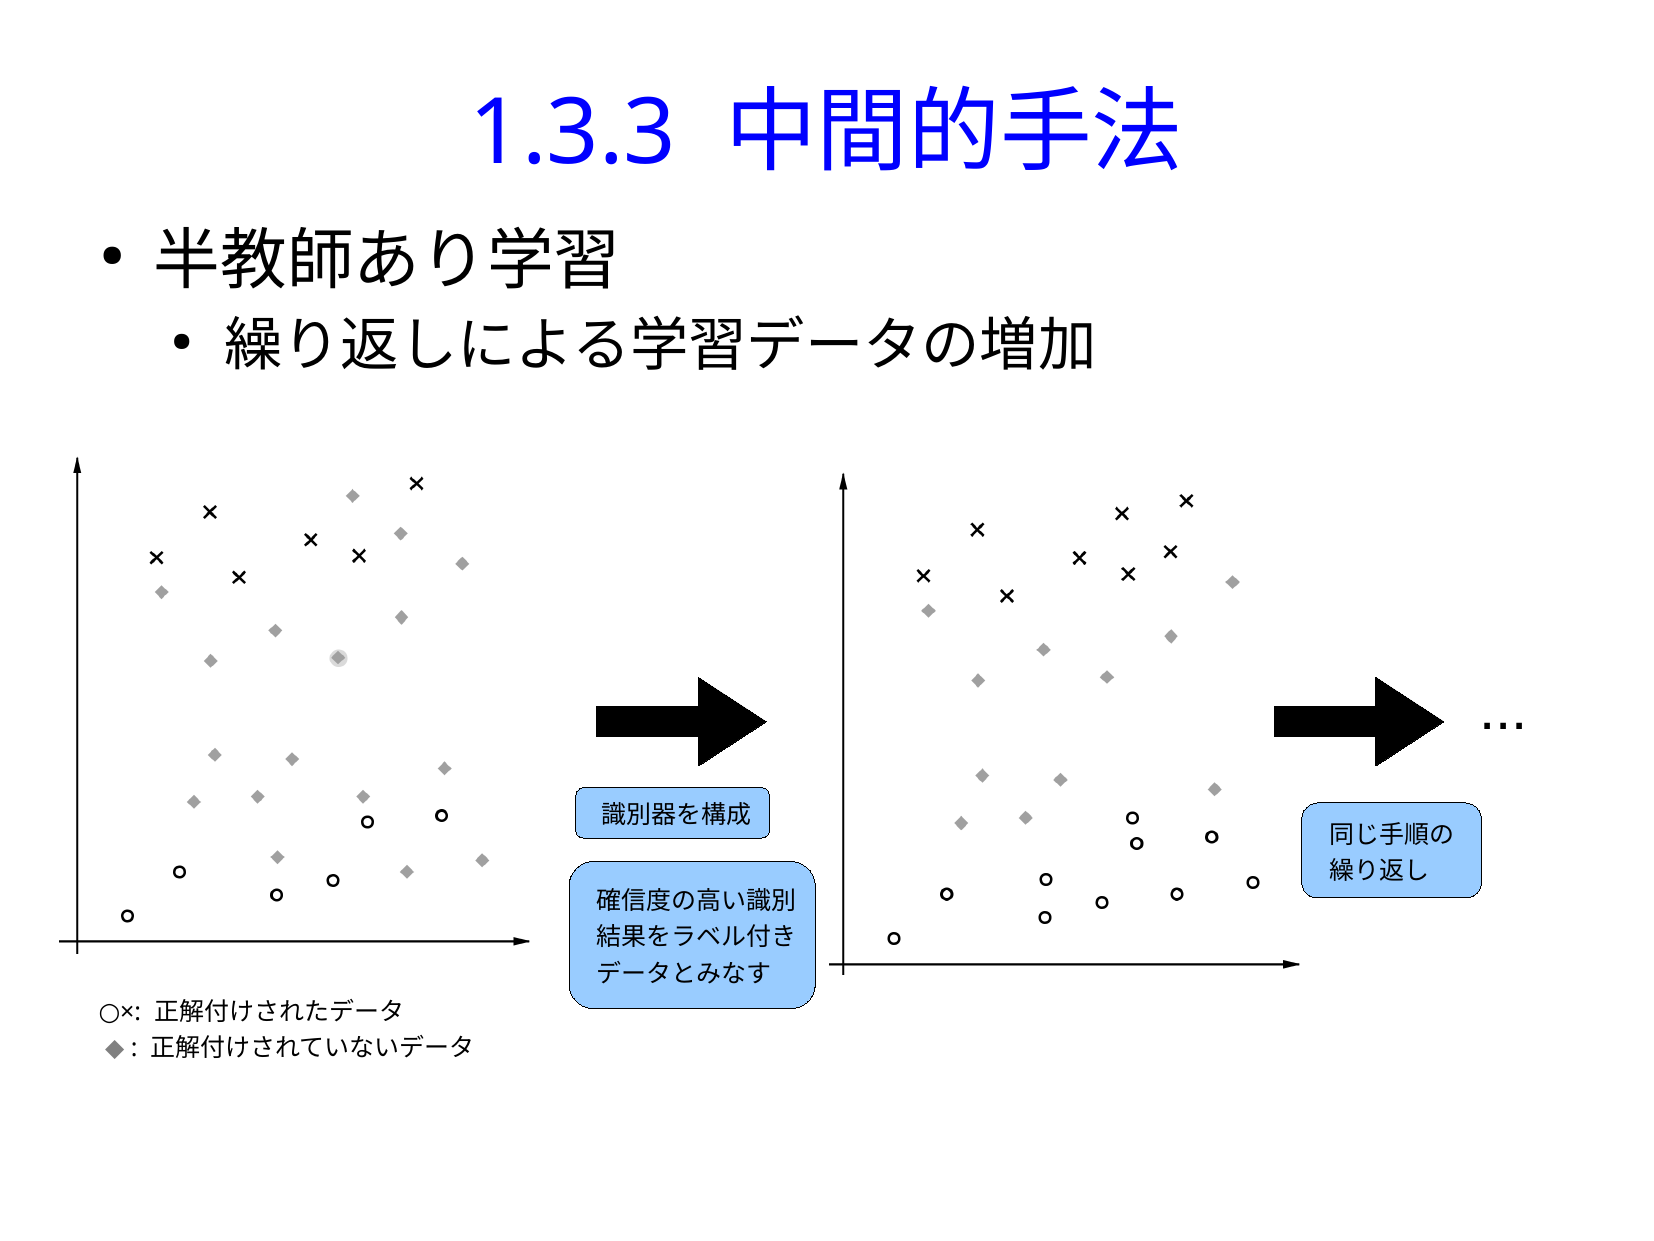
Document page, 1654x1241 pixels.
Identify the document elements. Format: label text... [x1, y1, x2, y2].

list 半教師あり学習 繰り返しによる学習データの増加 [82, 212, 1571, 986]
title 1.3.3 中間的手法 [82, 49, 1571, 207]
picture [59, 454, 532, 954]
text_box 同じ手順の 繰り返し [1301, 802, 1482, 898]
text_box [596, 677, 767, 766]
text_box 確信度の高い識別 結果をラベル付き データとみなす [569, 861, 816, 1009]
picture [829, 470, 1302, 975]
text_box [1274, 677, 1444, 766]
text_box ○×: 正解付けされたデータ ◆ : 正解付けされていないデータ [83, 984, 508, 1085]
text_box 識別器を構成 [575, 787, 770, 839]
text_box ... [1443, 669, 1538, 750]
